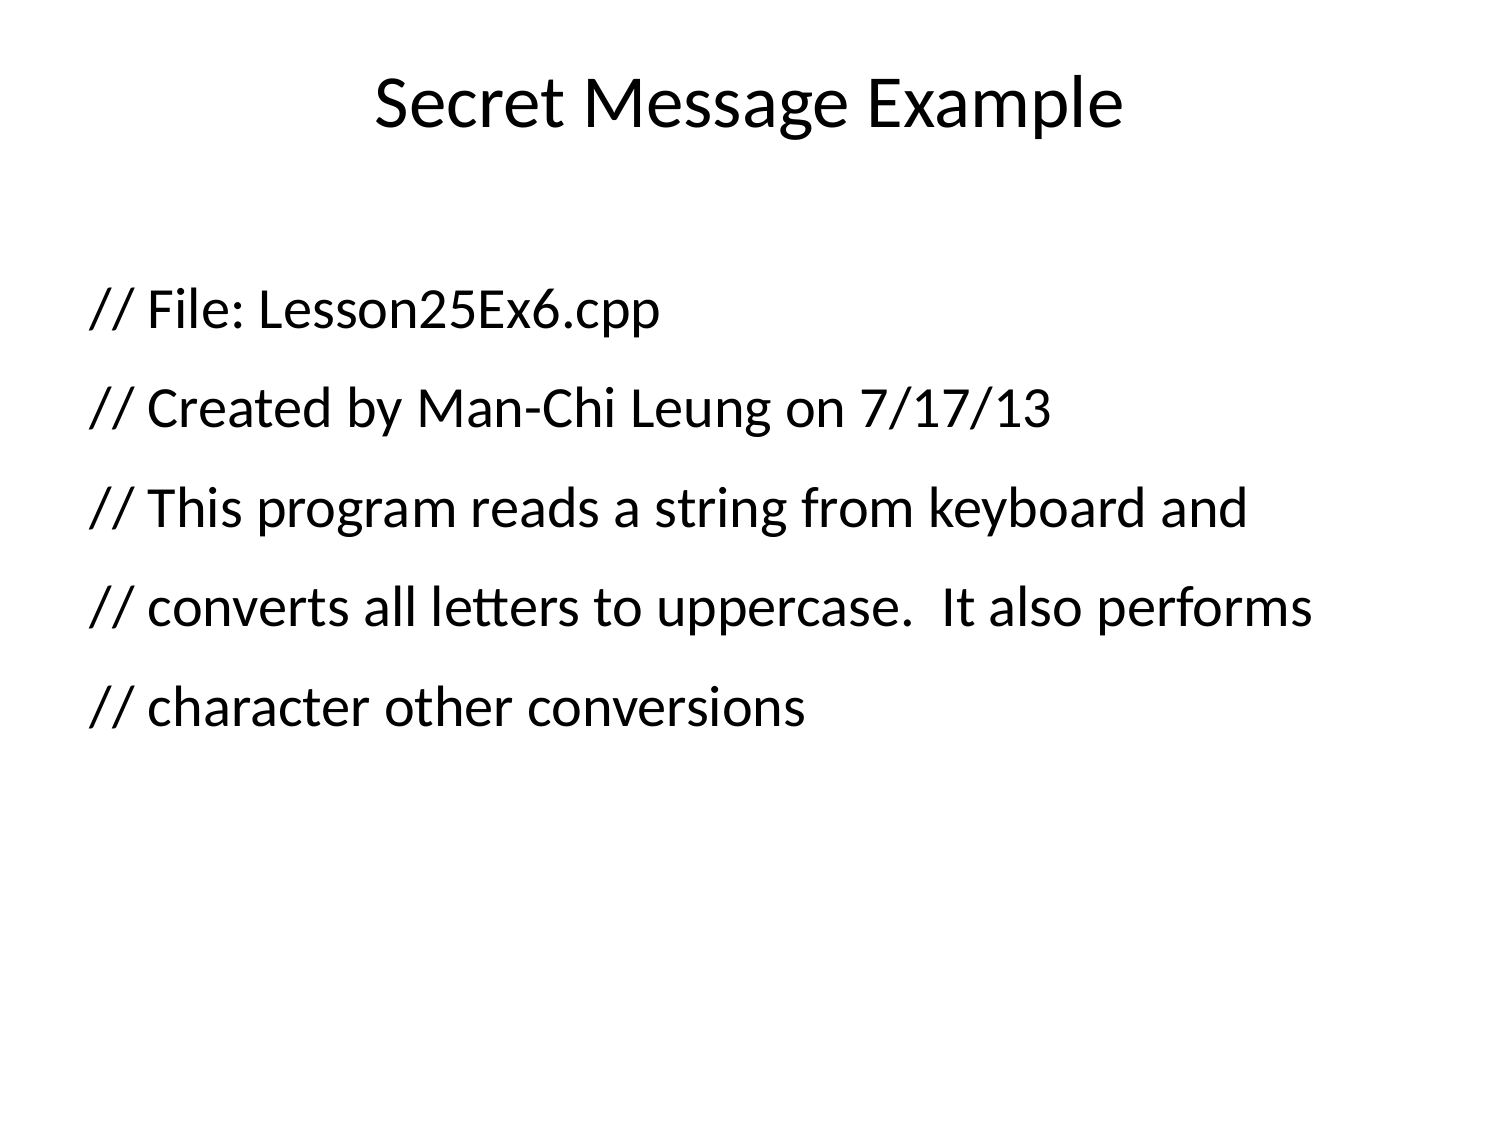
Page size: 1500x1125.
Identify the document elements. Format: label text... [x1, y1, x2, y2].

title Secret Message Example [75, 45, 1425, 233]
list // File: Lesson25Ex6.cpp // Created by Man-Chi Leung on 7/17/13 // This program reads a string from keyboard and // converts all letters to uppercase. It also performs // character other conversions [75, 262, 1425, 1005]
